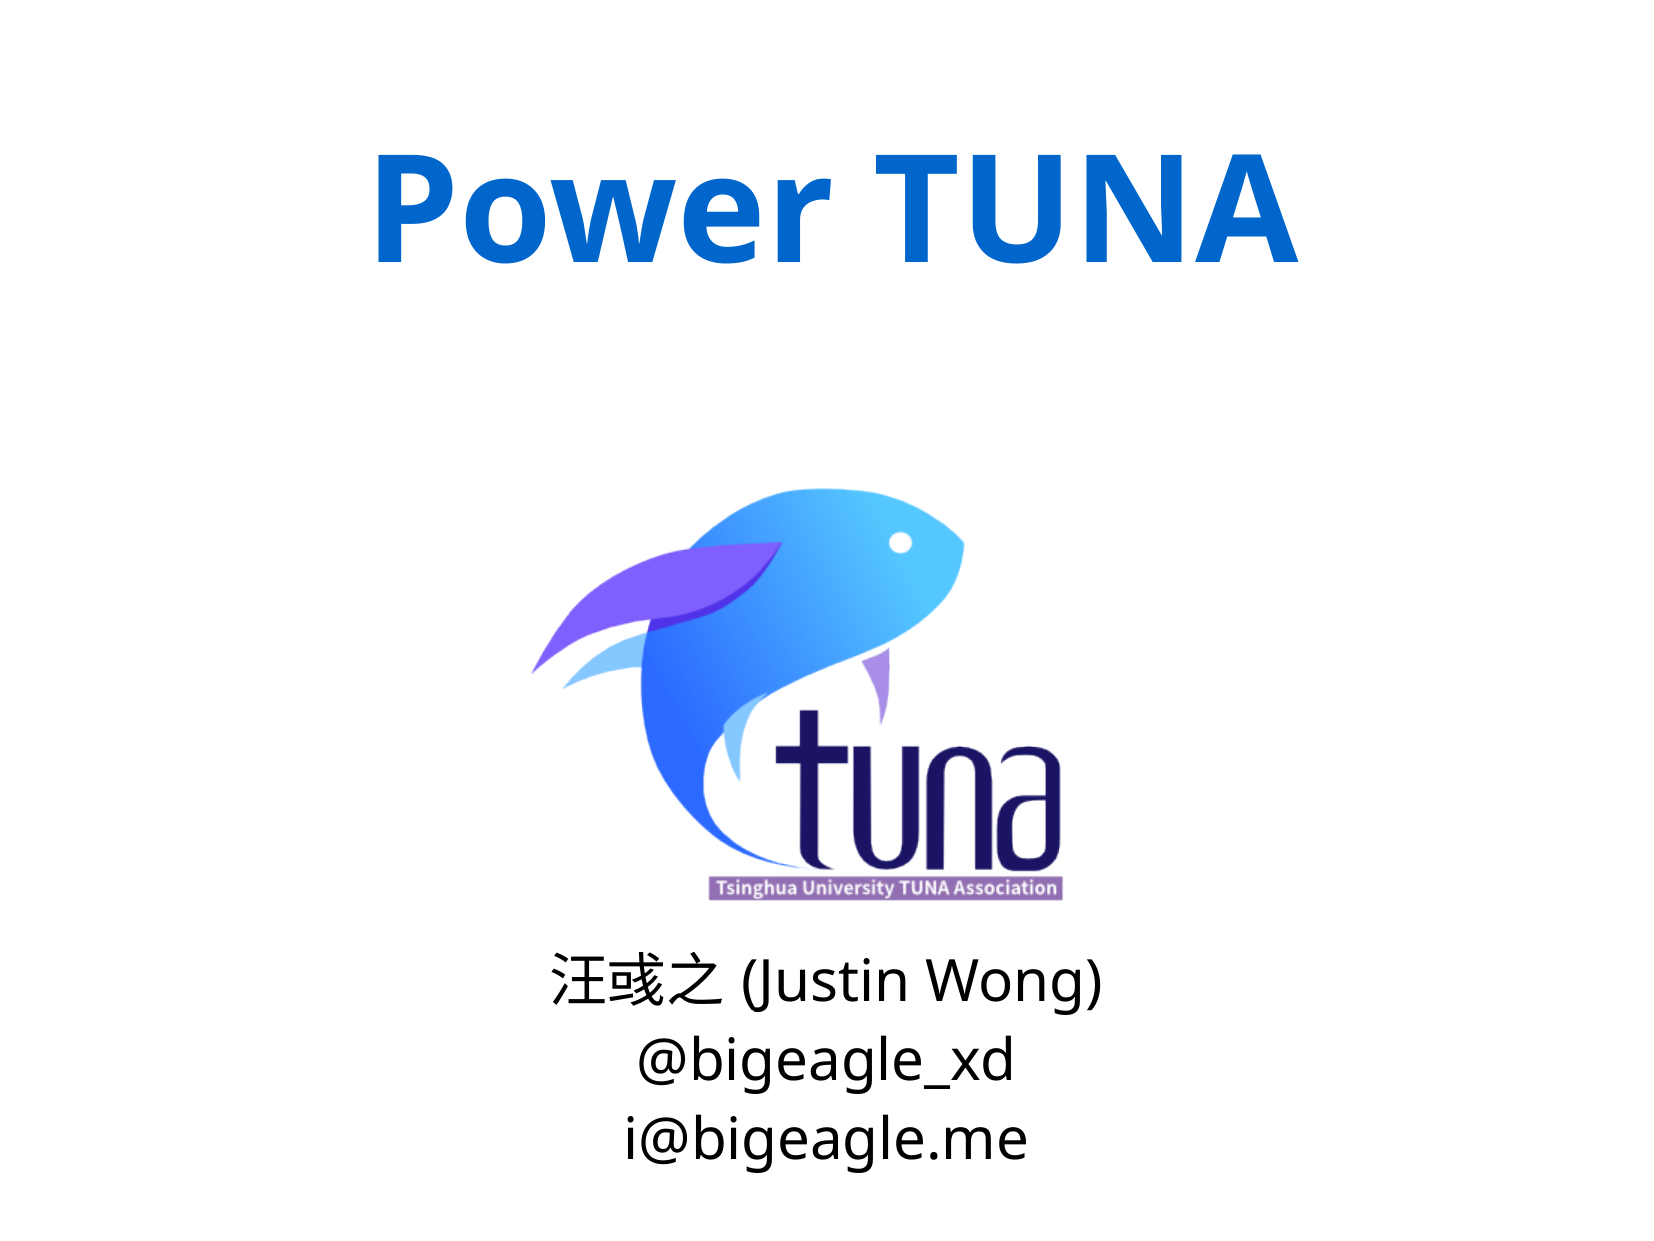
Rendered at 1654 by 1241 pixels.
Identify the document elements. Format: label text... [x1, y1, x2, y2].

picture [510, 404, 1085, 980]
title Power TUNA [59, 34, 1605, 376]
subtitle 汪彧之(Justin Wong) @bigeagle_xd i@bigeagle.me [82, 925, 1571, 1186]
